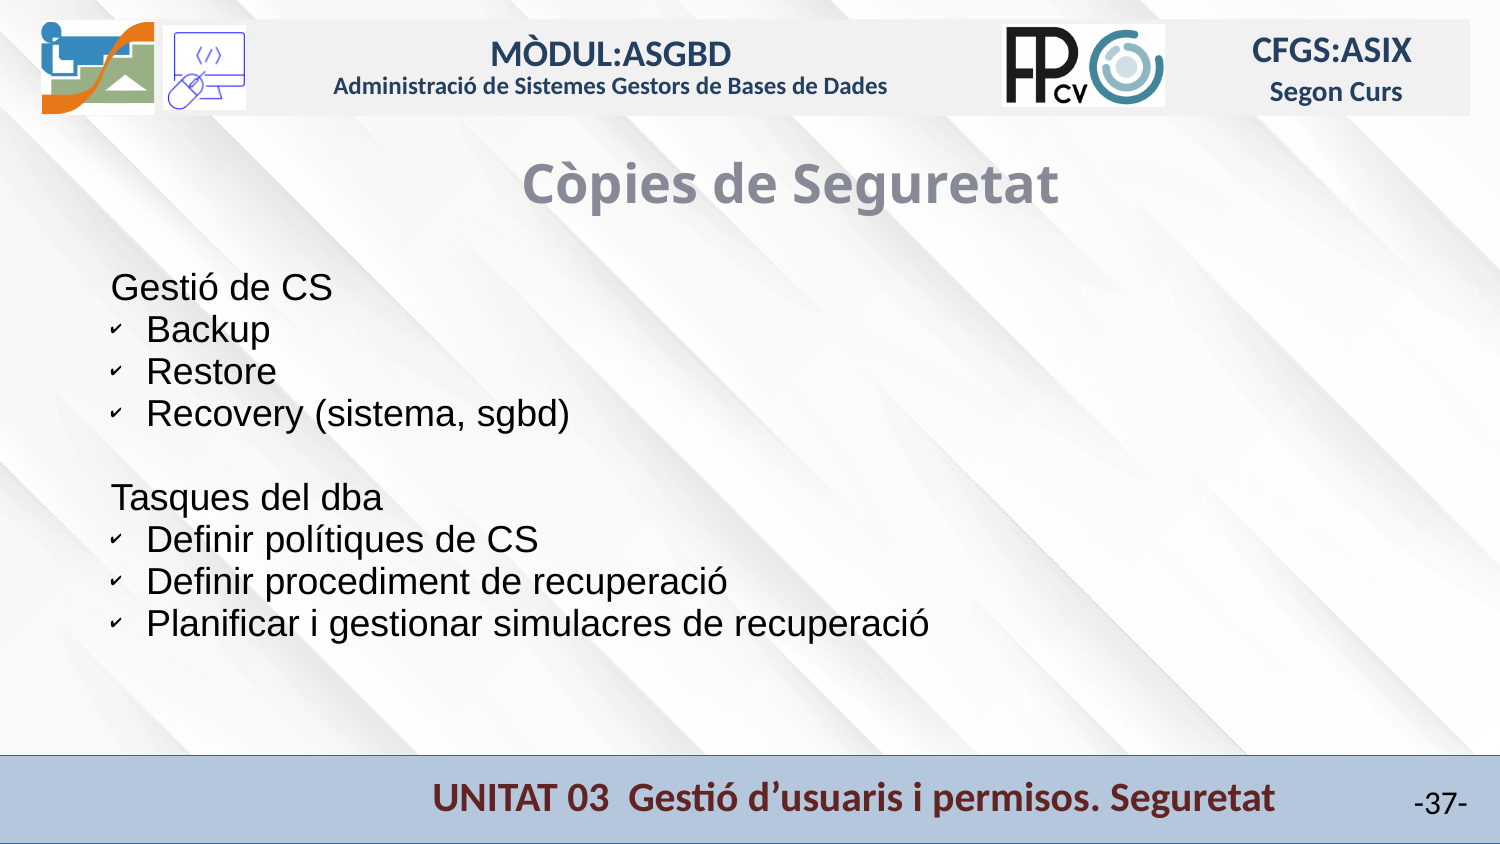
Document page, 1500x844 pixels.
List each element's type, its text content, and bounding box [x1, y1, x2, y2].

title Còpies de Seguretat [520, 148, 1177, 253]
picture [0, 0, 1500, 755]
text_box Gestió de CS Backup Restore Recovery (sistema, sgbd) Tasques del dba Definir polítiques de CS Definir procediment de recuperació Planificar i gestionar simulacres de recuperació [95, 259, 1400, 727]
